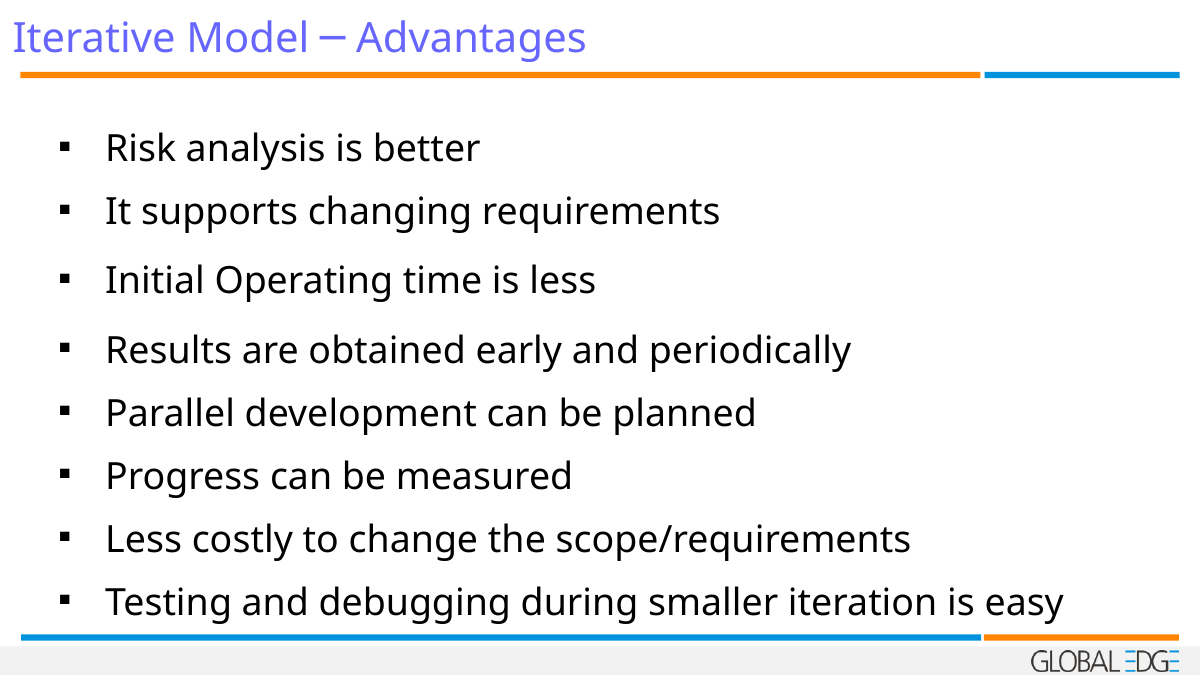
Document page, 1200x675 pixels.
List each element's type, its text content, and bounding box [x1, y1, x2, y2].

picture [1031, 650, 1179, 672]
title Iterative Model ─ Advantages [12, 9, 1088, 63]
subtitle Risk analysis is better It supports changing requirements Initial Operating time is less Results are obtained early and periodically Parallel development can be planned Progress can be measured Less costly to change the scope/requirements Testing and debugging during smaller iteration is easy [60, 121, 1140, 571]
